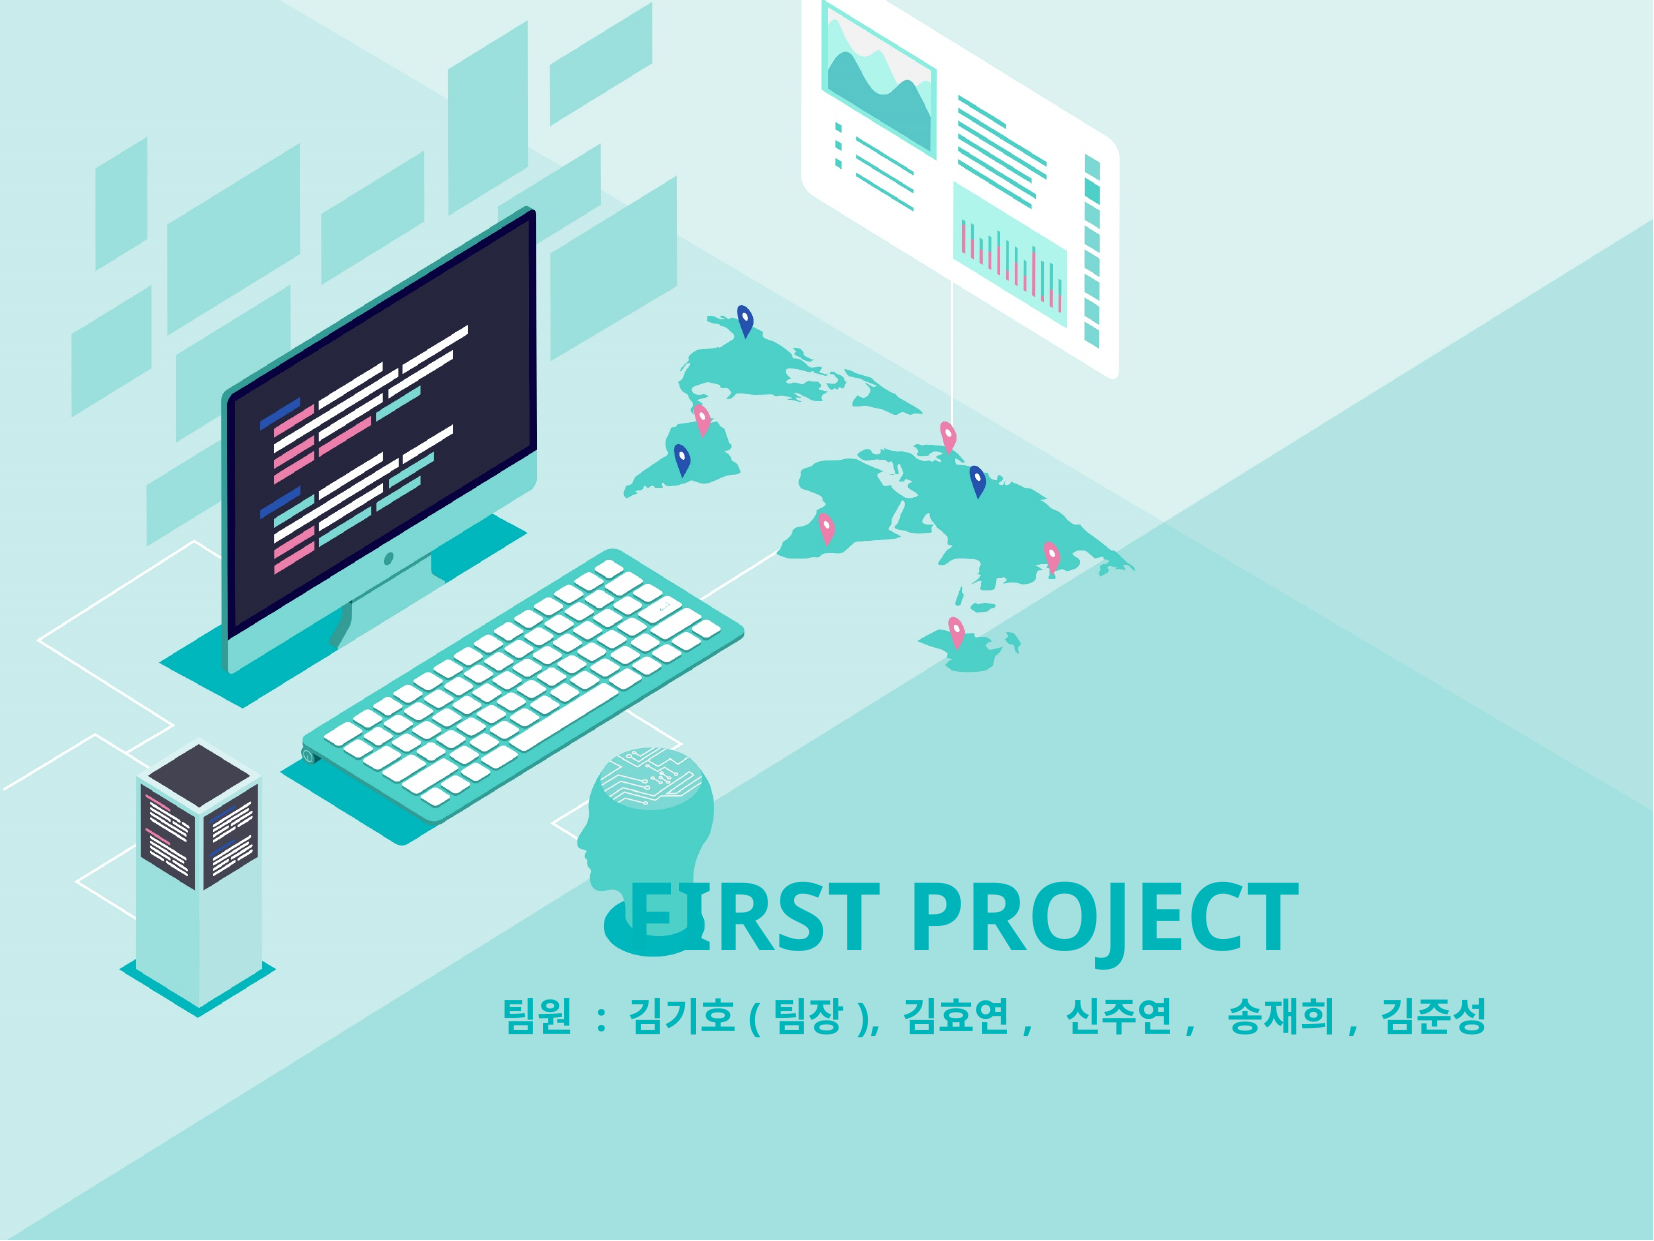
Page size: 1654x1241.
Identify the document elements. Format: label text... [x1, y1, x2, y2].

text_box 팀원 : 김기호(팀장), 김효연, 신주연, 송재희, 김준성 [413, 987, 1623, 1049]
text_box FIRST PROJECT [609, 860, 1624, 978]
